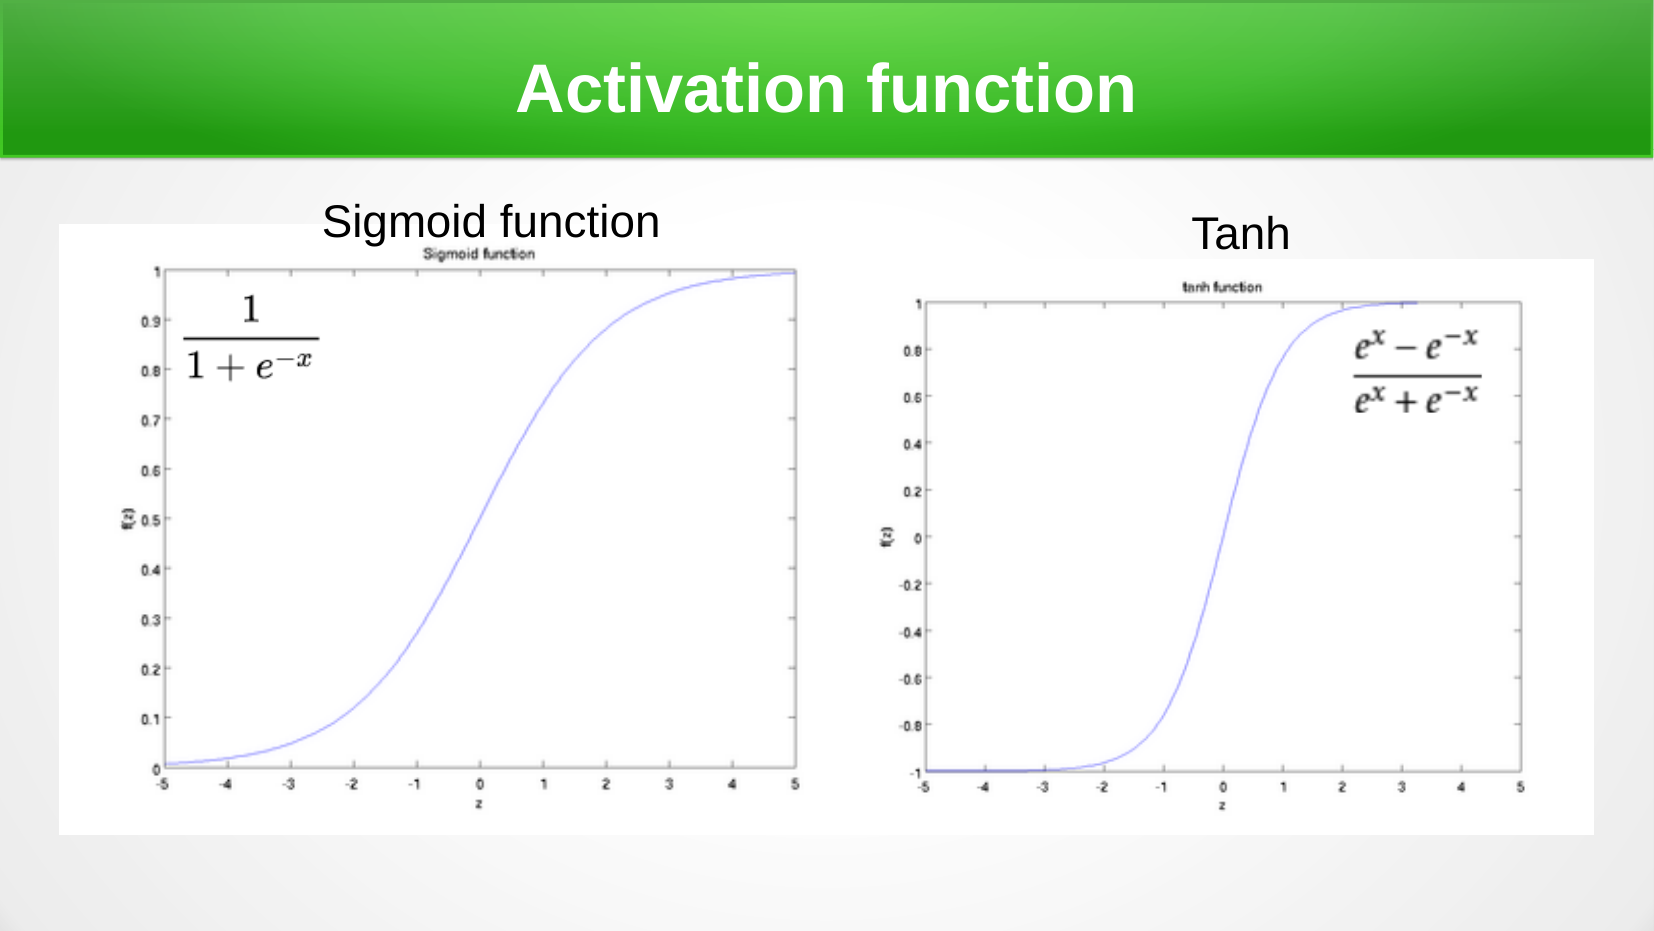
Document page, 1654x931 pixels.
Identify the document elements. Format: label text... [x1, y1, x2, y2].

text_box Sigmoid function [307, 188, 676, 305]
title Activation function [82, 35, 1571, 142]
picture [59, 224, 1594, 835]
text_box Tanh [1176, 200, 1306, 267]
